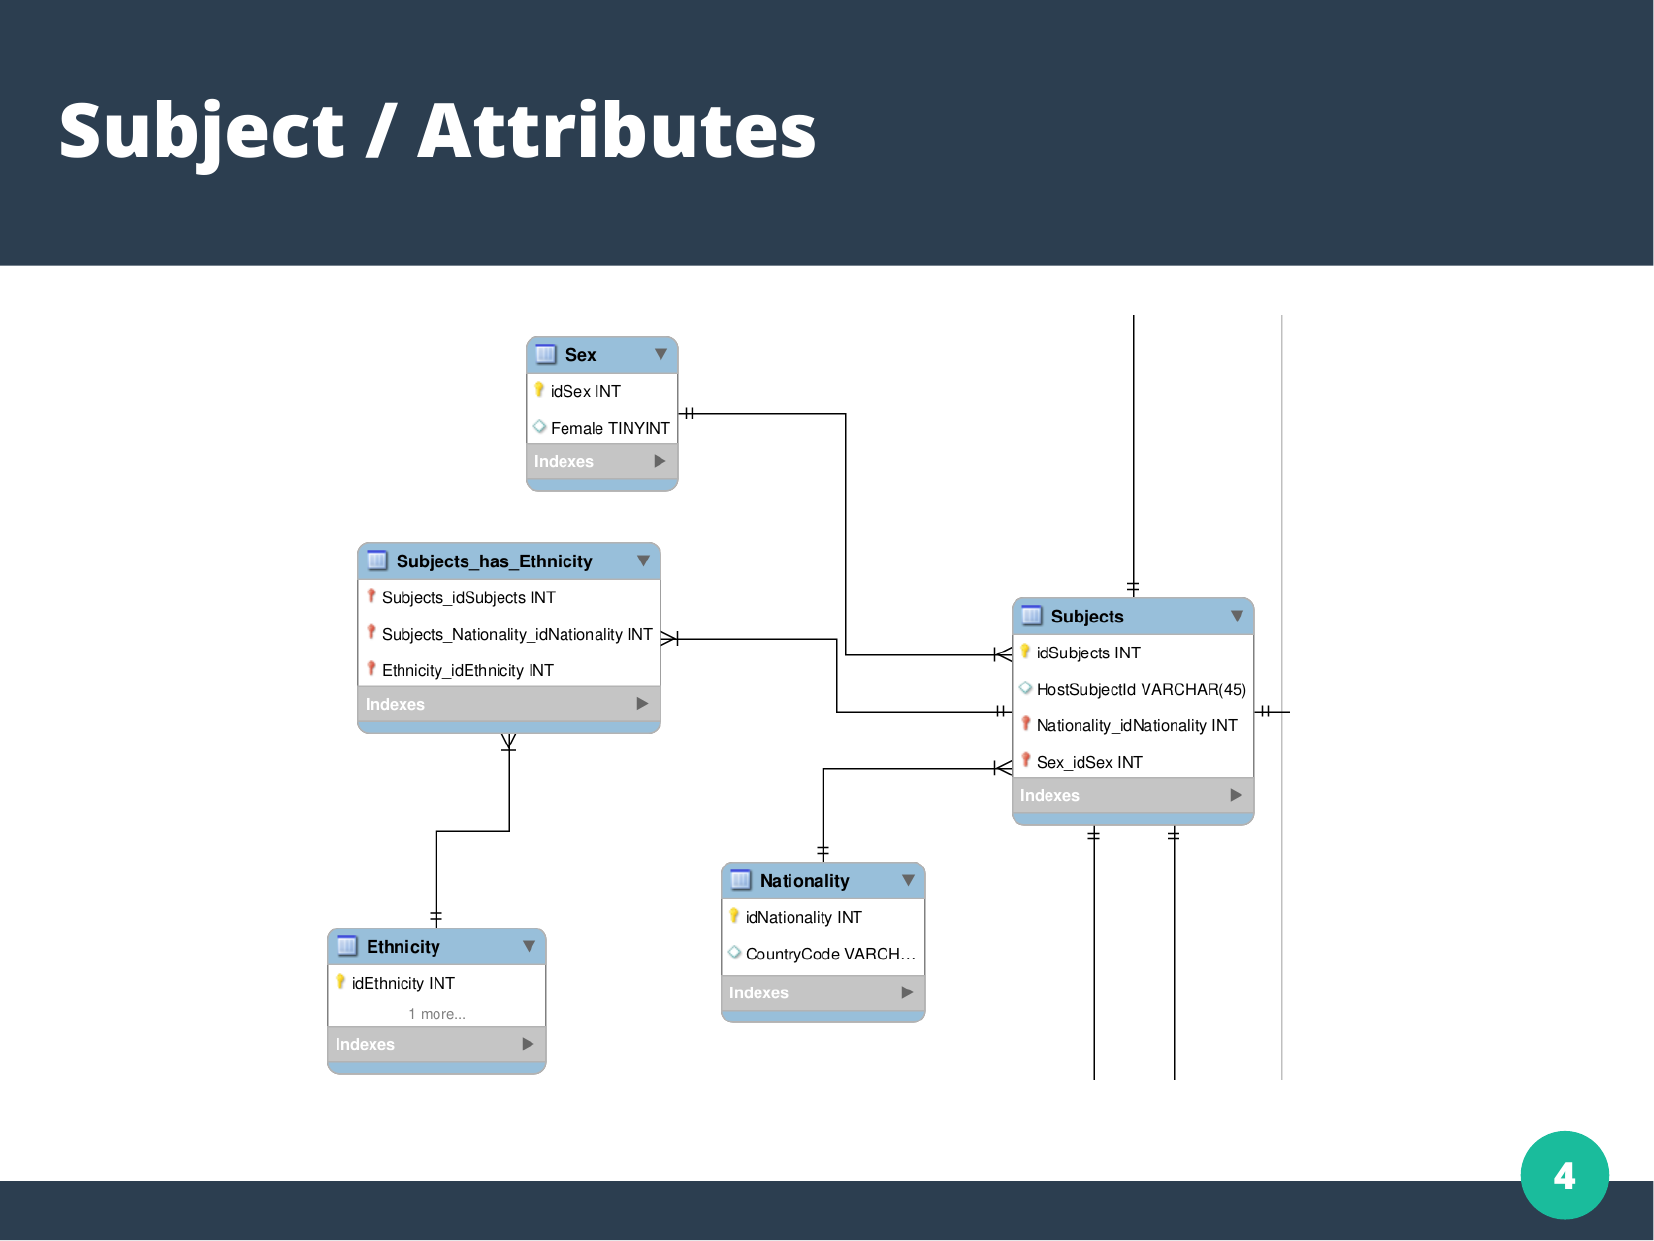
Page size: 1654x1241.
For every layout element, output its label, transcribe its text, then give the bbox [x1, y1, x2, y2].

picture [314, 315, 1290, 1080]
title Subject / Attributes [59, 49, 1595, 207]
